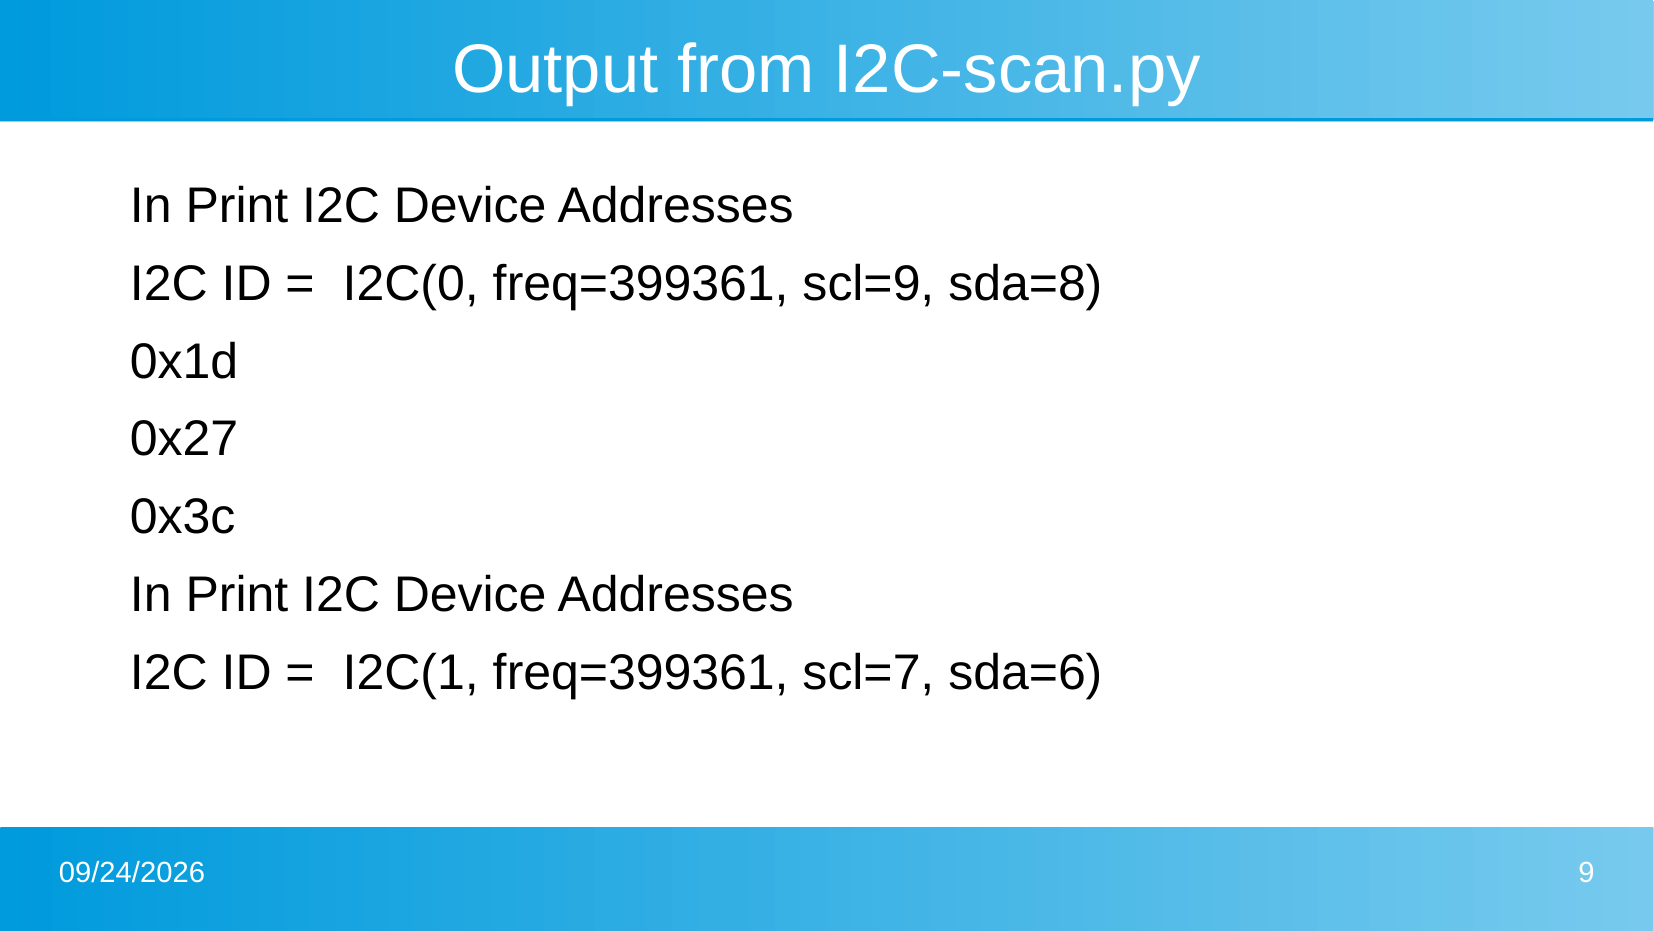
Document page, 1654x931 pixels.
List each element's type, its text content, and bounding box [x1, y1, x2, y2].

list In Print I2C Device Addresses I2C ID = I2C(0, freq=399361, scl=9, sda=8) 0x1d 0x27 0x3c In Print I2C Device Addresses I2C ID = I2C(1, freq=399361, scl=7, sda=6) [59, 177, 1595, 768]
title Output from I2C-scan.py [59, 29, 1595, 108]
